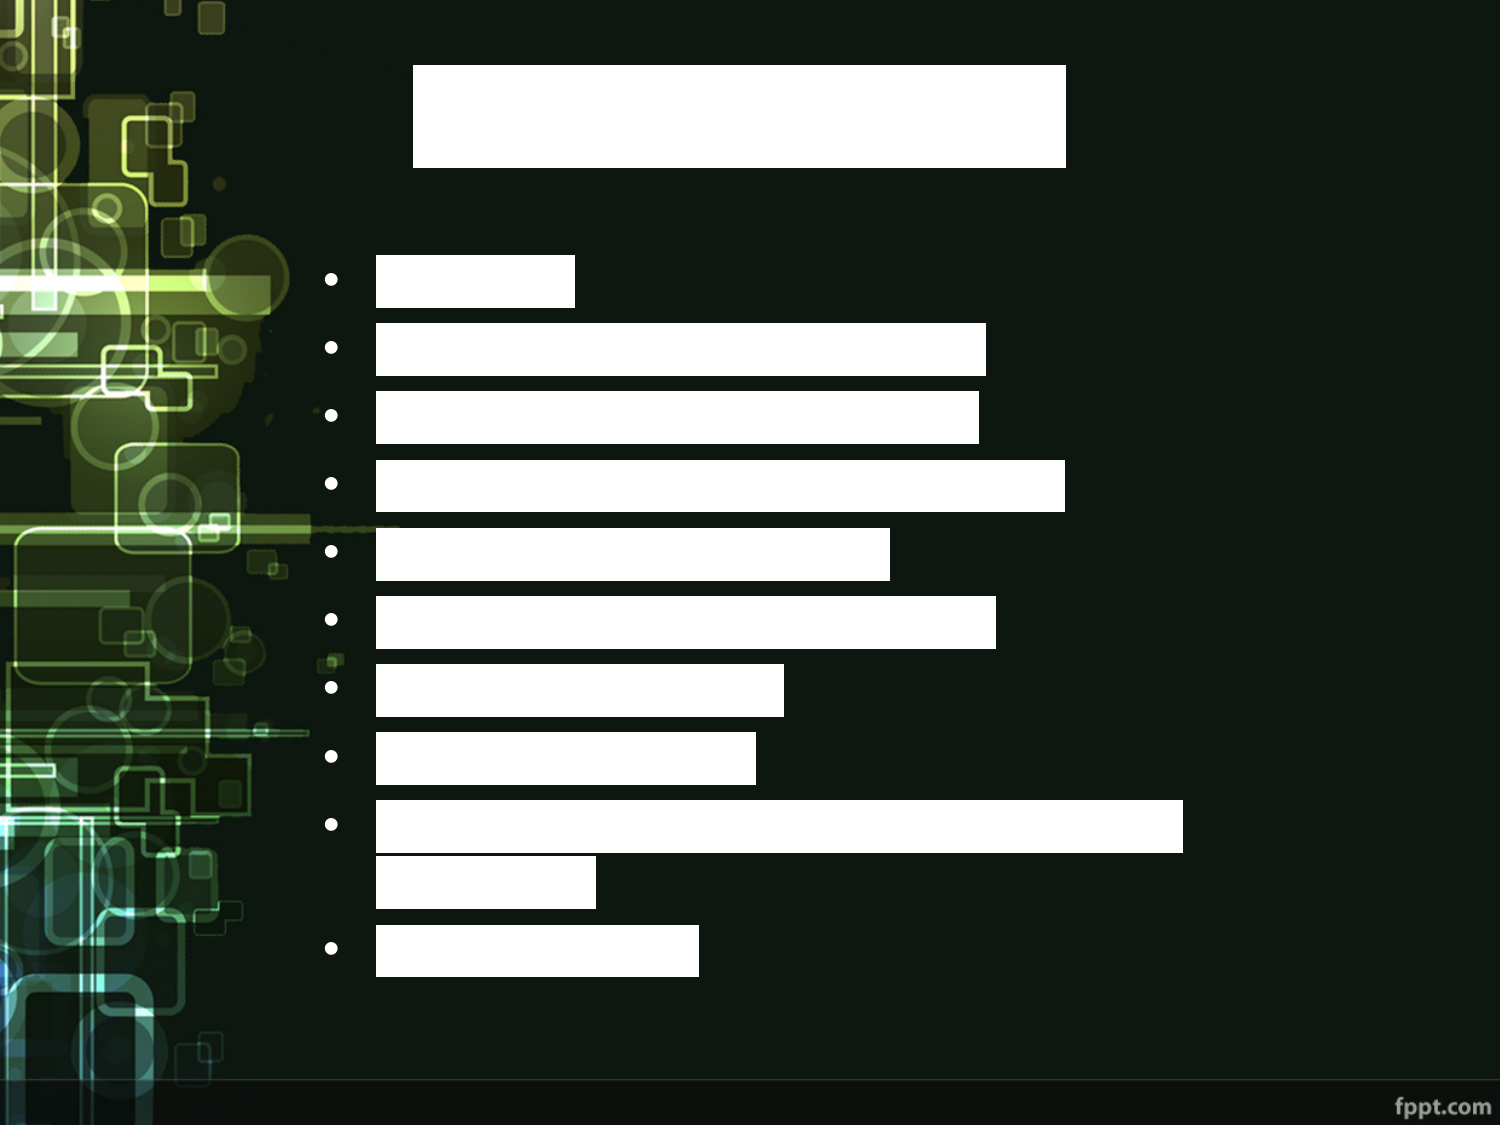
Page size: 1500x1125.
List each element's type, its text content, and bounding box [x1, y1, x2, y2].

picture [0, 0, 1500, 1125]
list Cel pracy Środowisko i użyte narzędzia Zastosowania logiki rozmytej Zalety stosowania logiki rozmytej Fuzzy Control Language Budowa systemów rozmytych Przykład SR w FCL Aplikacja jako IDE Aplikacja jako biblioteka do sterowania rozmytego Podsumowanie [308, 243, 1421, 986]
title Plan prezentacji [64, 30, 1415, 192]
